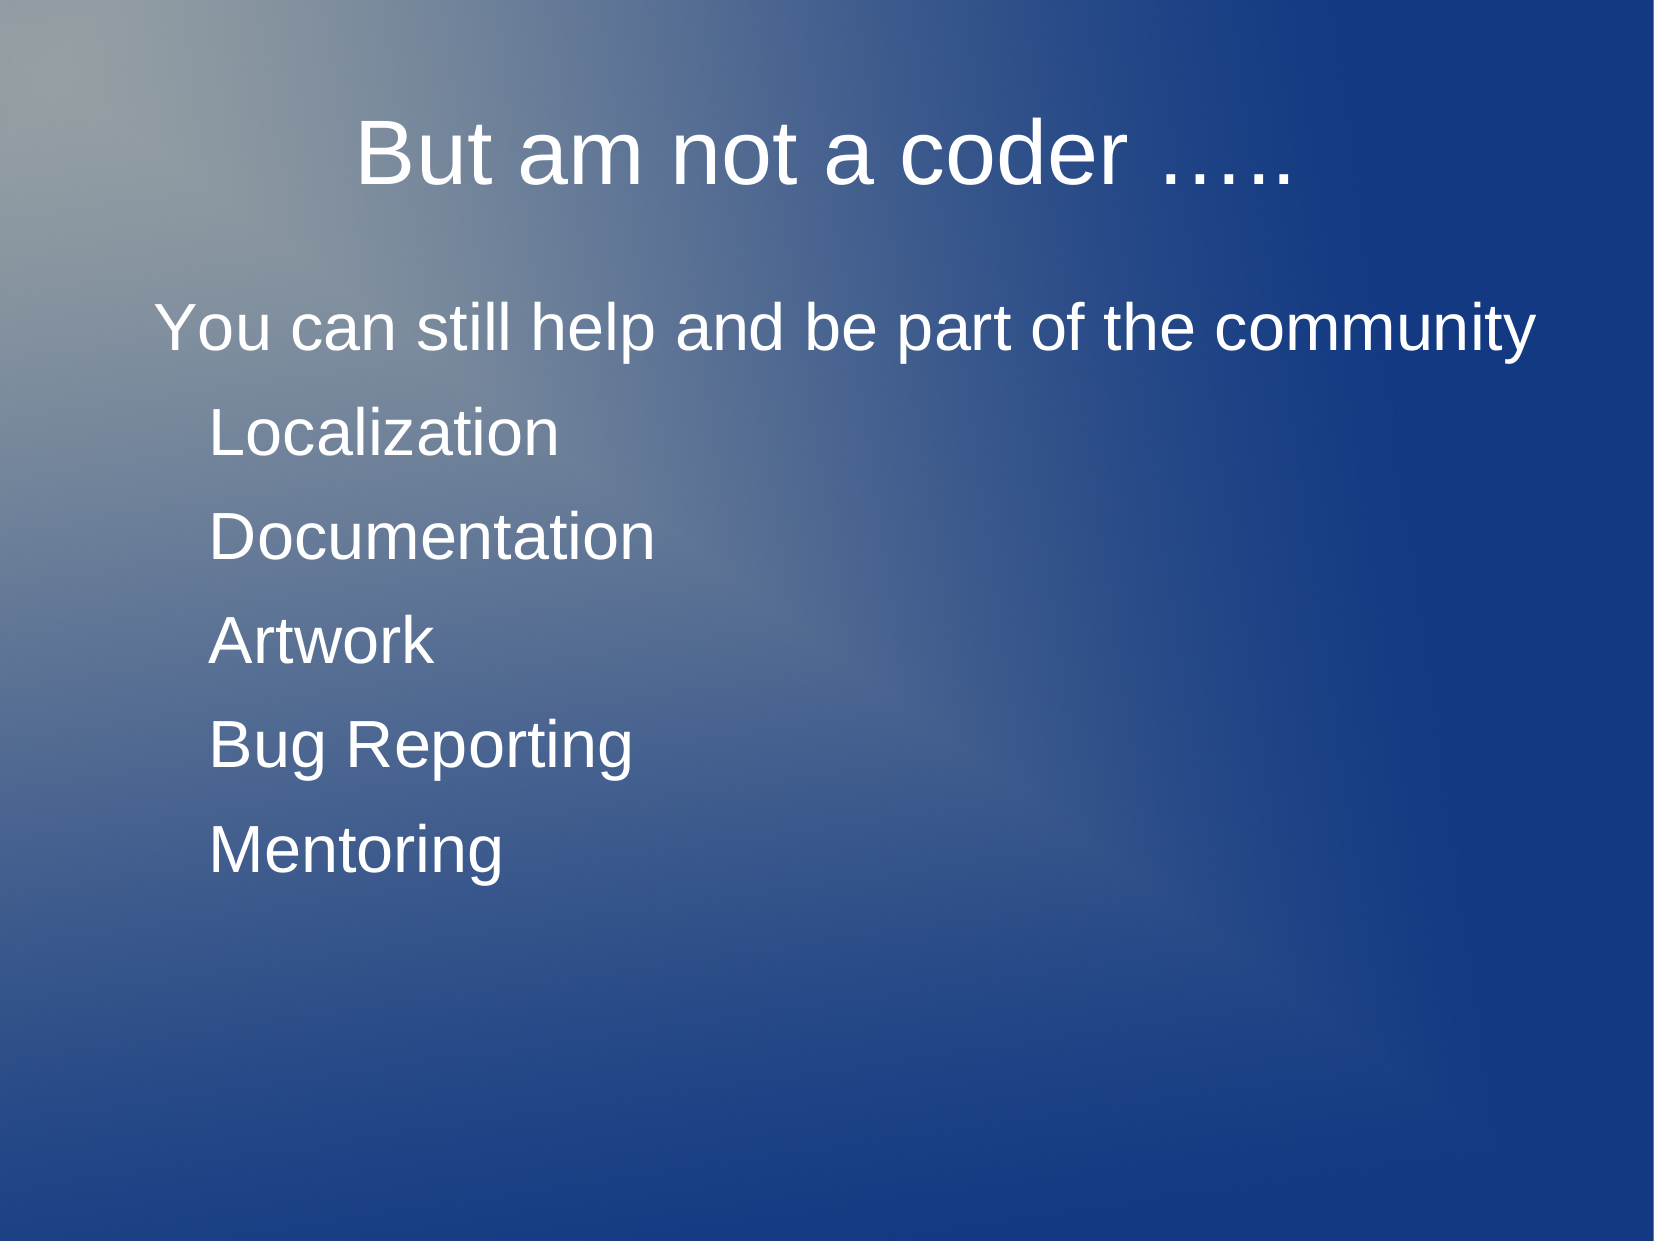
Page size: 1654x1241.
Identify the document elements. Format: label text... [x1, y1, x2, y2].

picture [0, 0, 1654, 1241]
list You can still help and be part of the community Localization Documentation Artwork Bug Reporting Mentoring [82, 290, 1571, 1094]
title But am not a coder ….. [82, 56, 1571, 250]
